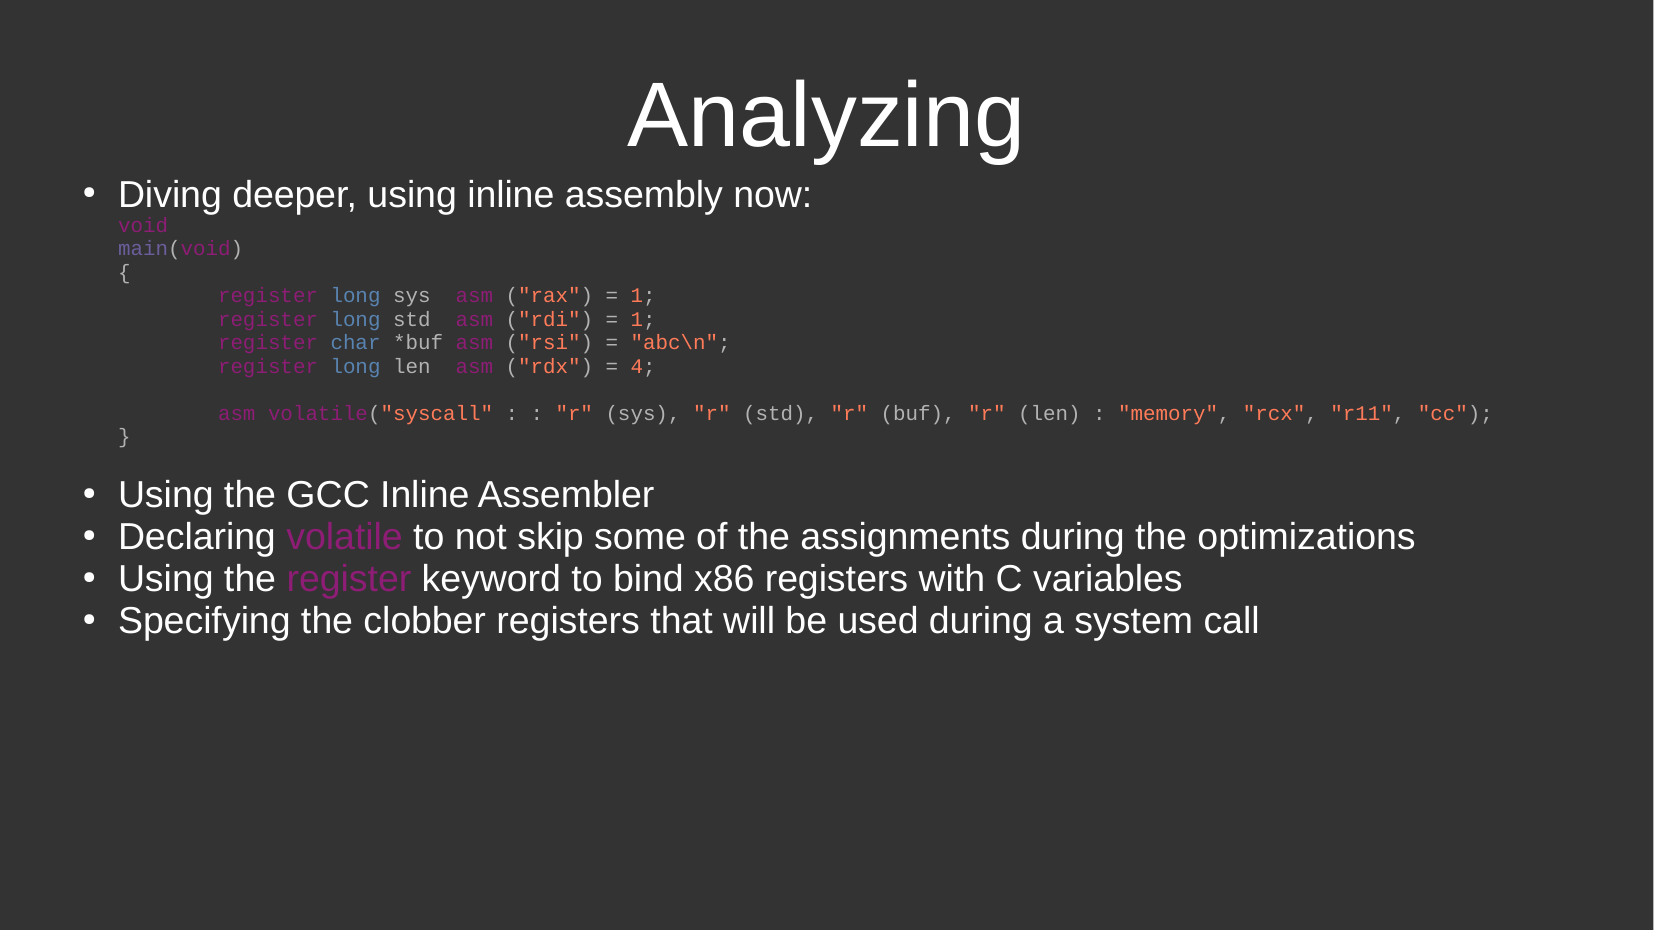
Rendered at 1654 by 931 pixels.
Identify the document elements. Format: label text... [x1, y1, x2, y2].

subtitle Diving deeper, using inline assembly now: void main(void) { register long sys asm ("rax") = 1; register long std asm ("rdi") = 1; register char *buf asm ("rsi") = "abc\n"; register long len asm ("rdx") = 4; asm volatile("syscall" : : "r" (sys), "r" (std), "r" (buf), "r" (len) : "memory", "rcx", "r11", "cc"); } Using the GCC Inline Assembler Declaring volatile to not skip some of the assignments during the optimizations Using the register keyword to bind x86 registers with C variables Specifying the clobber registers that will be used during a system call [82, 173, 1571, 713]
title Analyzing [82, 37, 1571, 173]
